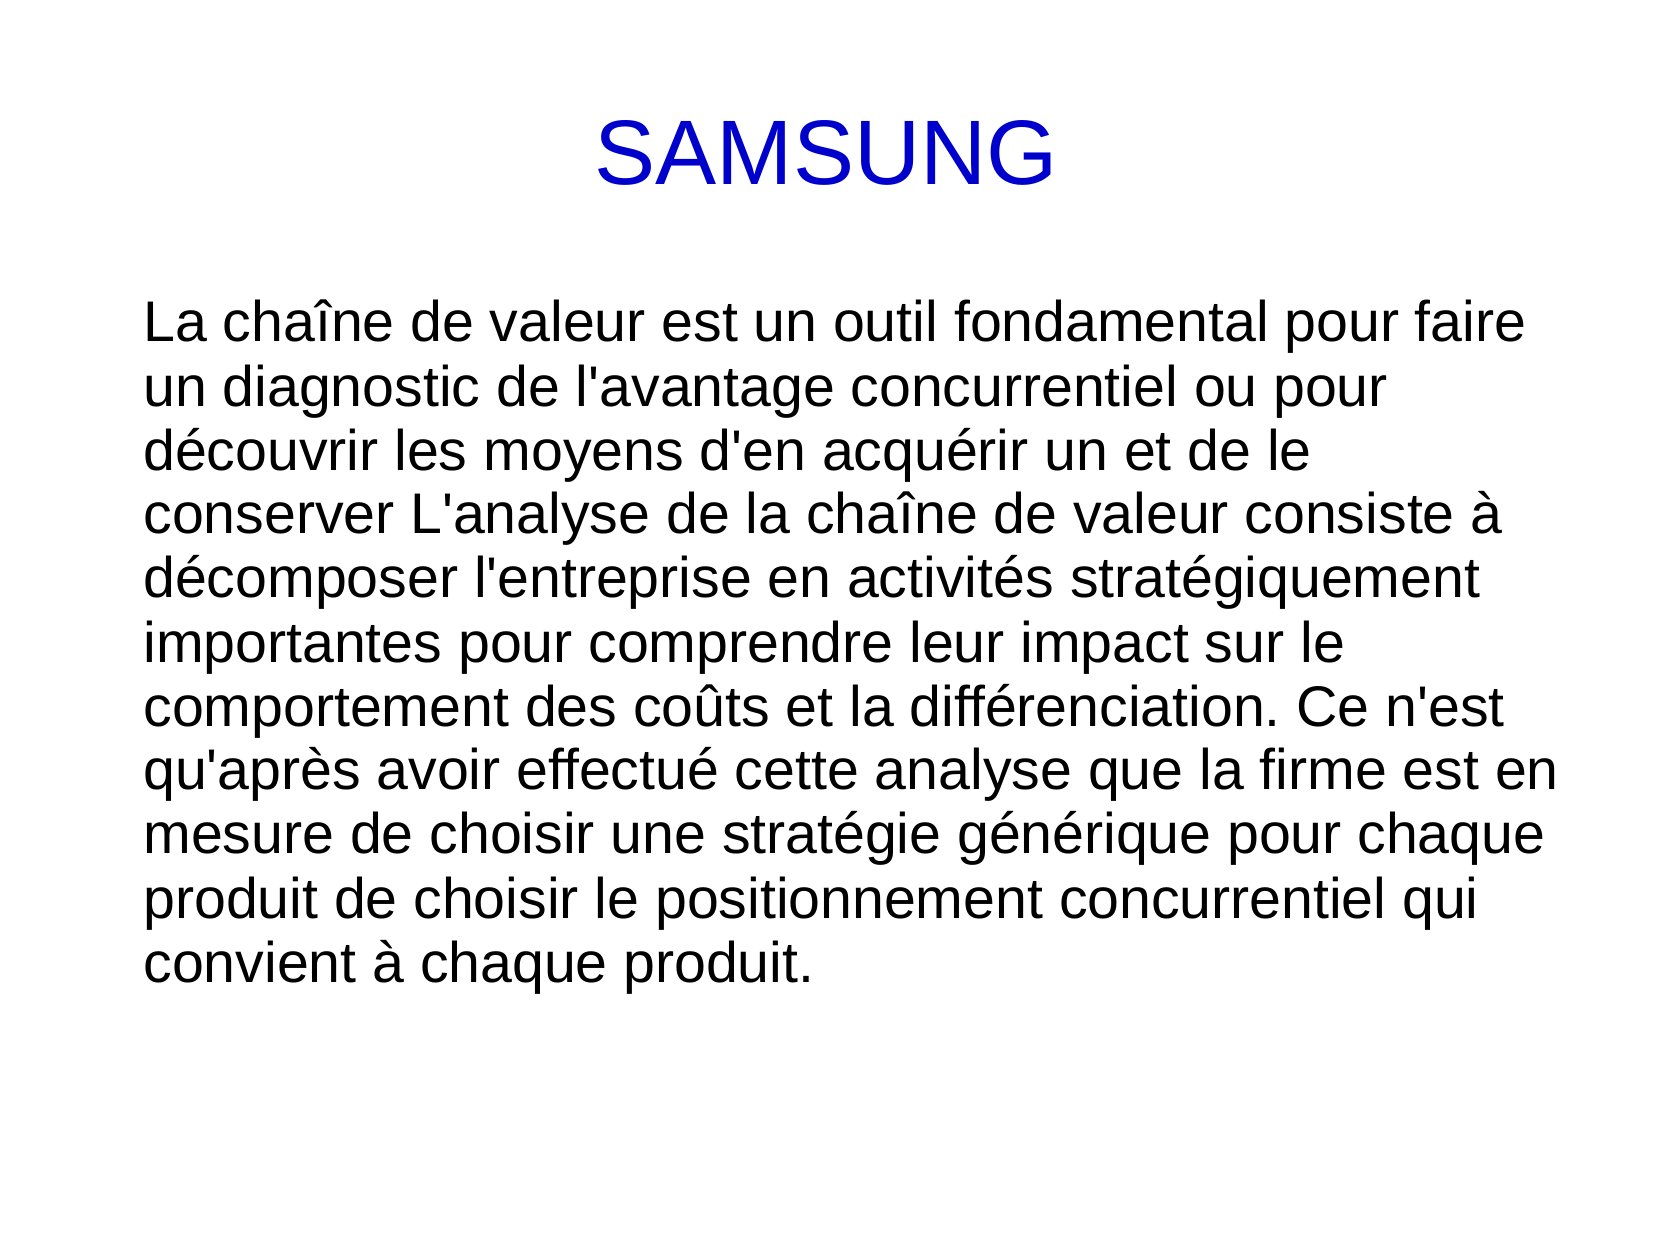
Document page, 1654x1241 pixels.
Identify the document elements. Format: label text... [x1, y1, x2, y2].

list La chaîne de valeur est un outil fondamental pour faire un diagnostic de l'avantage concurrentiel ou pour découvrir les moyens d'en acquérir un et de le conserver L'analyse de la chaîne de valeur consiste à décomposer l'entreprise en activités stratégiquement importantes pour comprendre leur impact sur le comportement des coûts et la différenciation. Ce n'est qu'après avoir effectué cette analyse que la firme est en mesure de choisir une stratégie générique pour chaque produit de choisir le positionnement concurrentiel qui convient à chaque produit. [82, 290, 1571, 1010]
title SAMSUNG [82, 49, 1571, 257]
